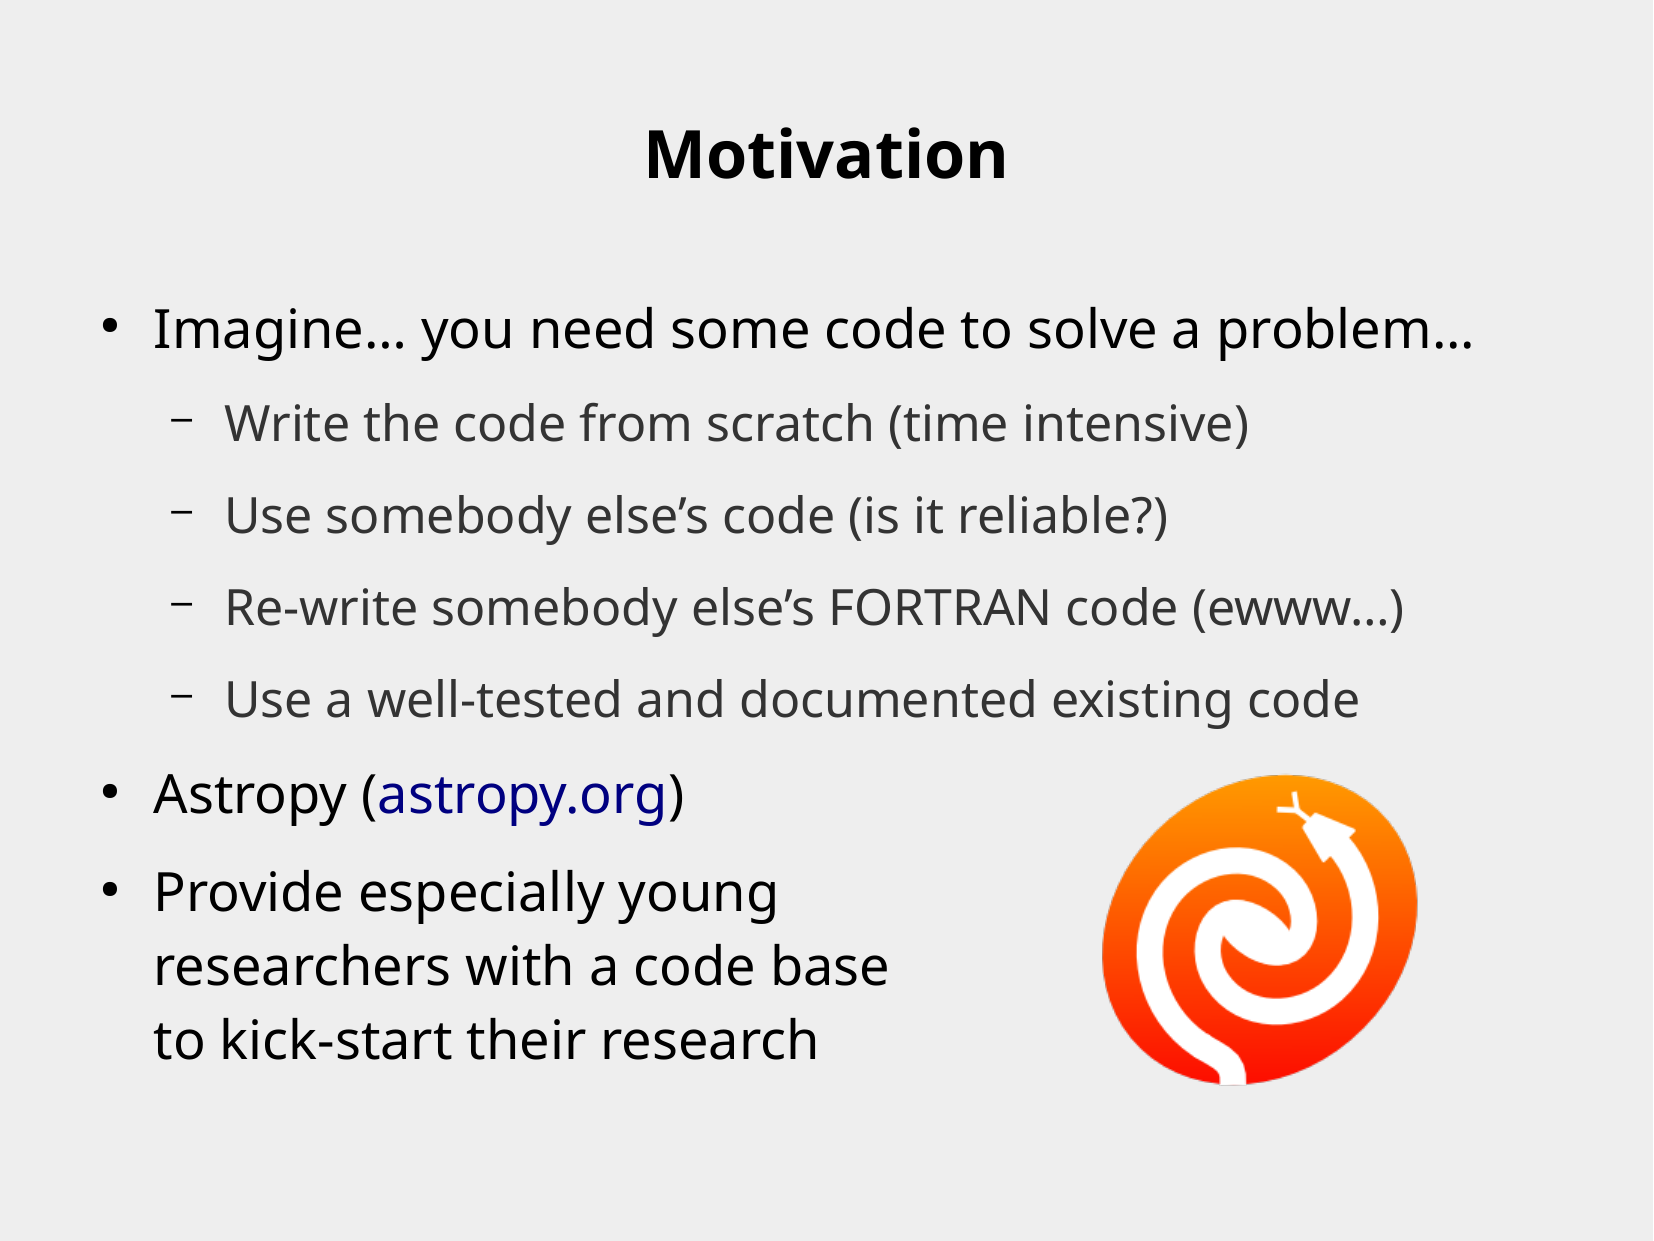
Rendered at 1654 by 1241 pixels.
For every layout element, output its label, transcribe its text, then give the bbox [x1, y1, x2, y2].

picture [1095, 765, 1425, 1096]
list Imagine… you need some code to solve a problem... Write the code from scratch (time intensive) Use somebody else’s code (is it reliable?) Re-write somebody else’s FORTRAN code (ewww…) Use a well-tested and documented existing code Astropy (astropy.org) Provide especially young researchers with a code base to kick-start their research [82, 290, 1571, 1201]
title Motivation [82, 49, 1571, 257]
